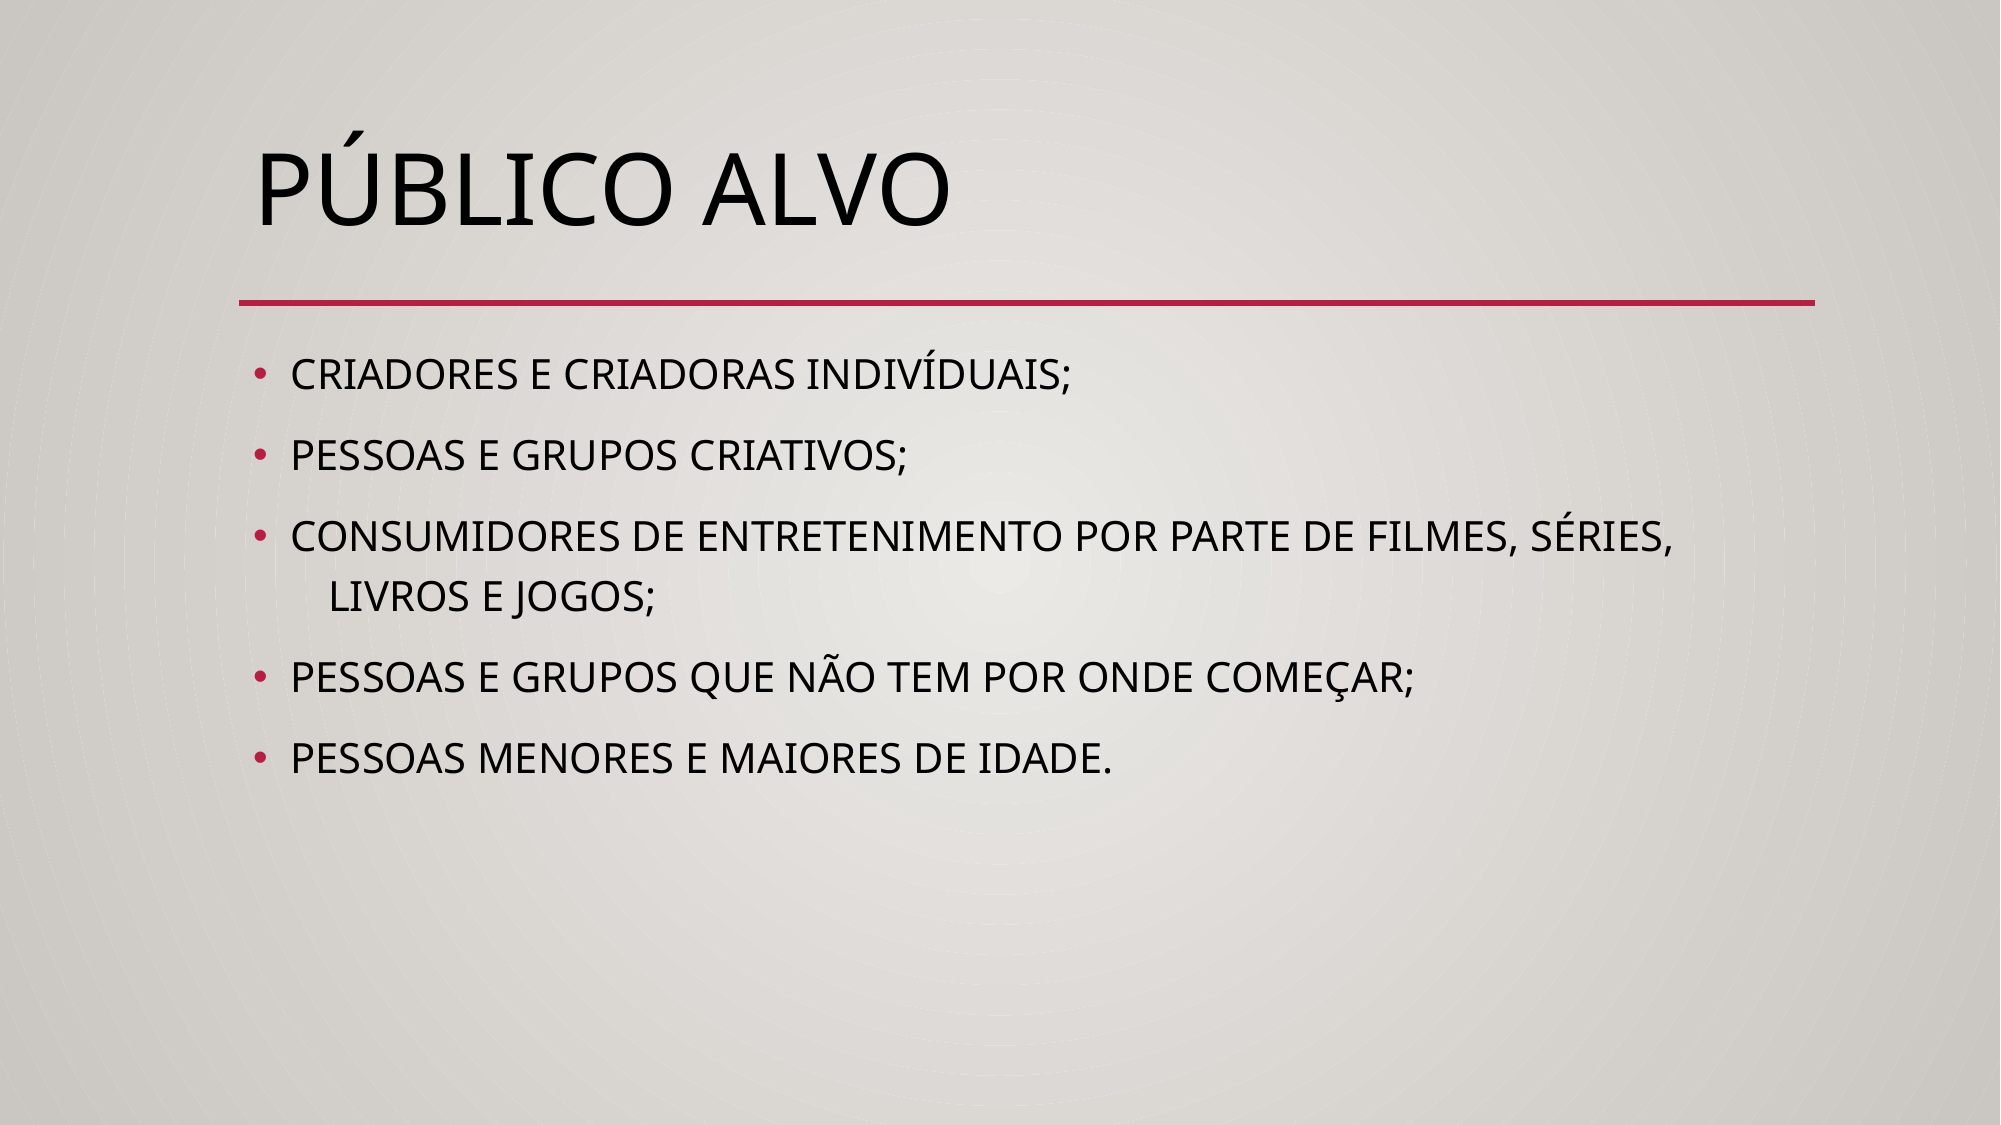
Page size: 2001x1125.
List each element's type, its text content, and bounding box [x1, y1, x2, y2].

list CRIADORES E CRIADORAS INDIVÍDUAIS; PESSOAS E GRUPOS CRIATIVOS; CONSUMIDORES DE ENTRETENIMENTO POR PARTE DE FILMES, SÉRIES, LIVROS E JOGOS; PESSOAS E GRUPOS QUE NÃO TEM POR ONDE COMEÇAR; PESSOAS MENORES E MAIORES DE IDADE. [238, 330, 1814, 897]
title PÚBLICO ALVO [238, 131, 1814, 305]
